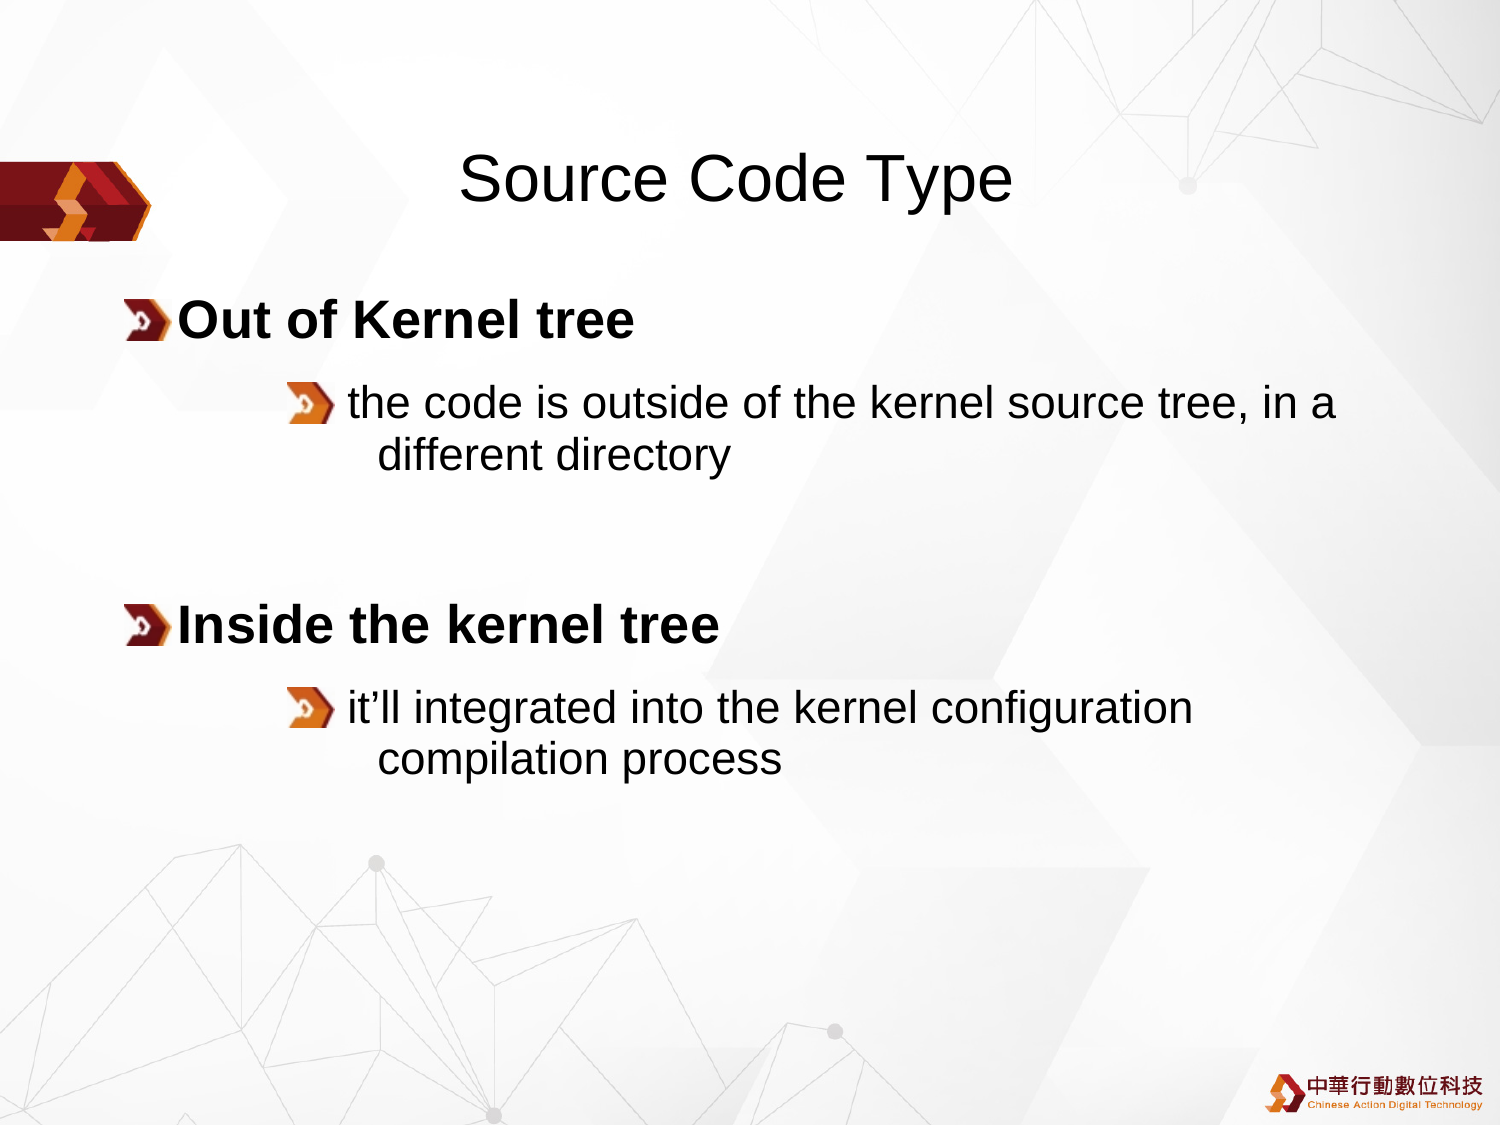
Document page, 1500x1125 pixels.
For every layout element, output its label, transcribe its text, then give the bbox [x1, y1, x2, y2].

list Out of Kernel tree the code is outside of the kernel source tree, in a different directory Inside the kernel tree it’ll integrated into the kernel configuration compilation process [107, 290, 1425, 943]
picture [0, 0, 1500, 1125]
title Source Code Type [107, 101, 1367, 255]
